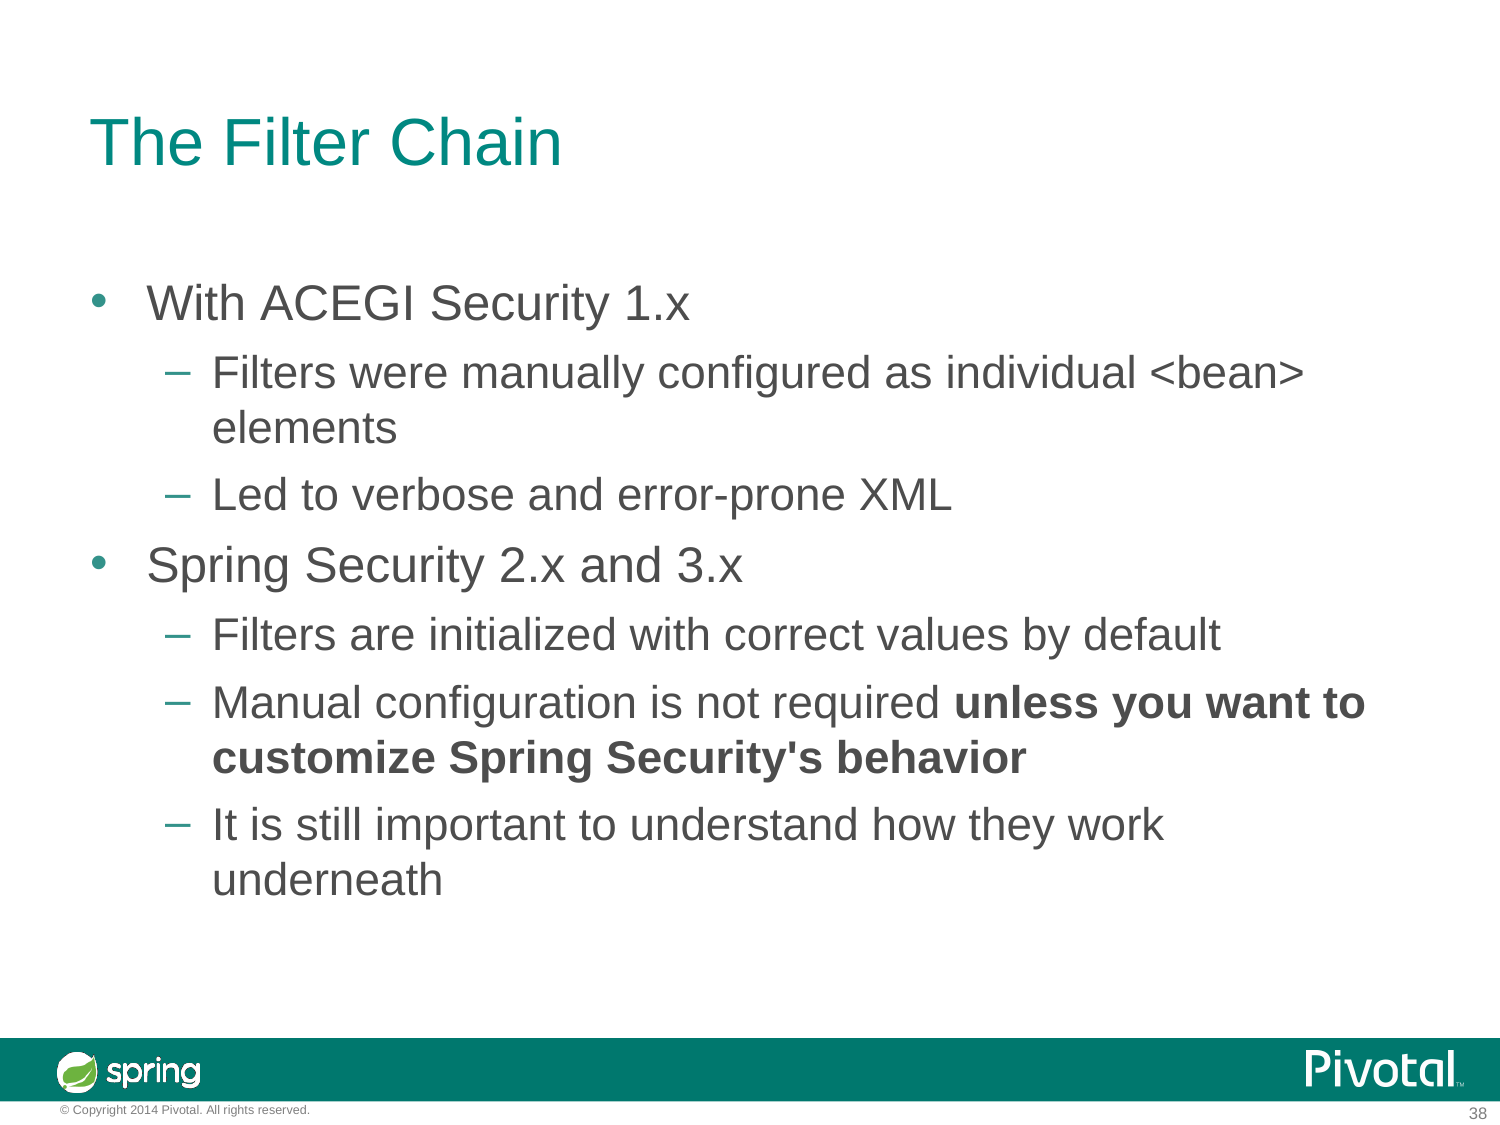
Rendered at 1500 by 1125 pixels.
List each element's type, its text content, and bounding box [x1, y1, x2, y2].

picture [1306, 1050, 1464, 1087]
list With ACEGI Security 1.x Filters were manually configured as individual <bean> elements Led to verbose and error-prone XML Spring Security 2.x and 3.x Filters are initialized with correct values by default Manual configuration is not required unless you want to customize Spring Security's behavior It is still important to understand how they work underneath [75, 262, 1426, 1005]
picture [32, 1041, 210, 1103]
title The Filter Chain [75, 91, 1426, 187]
